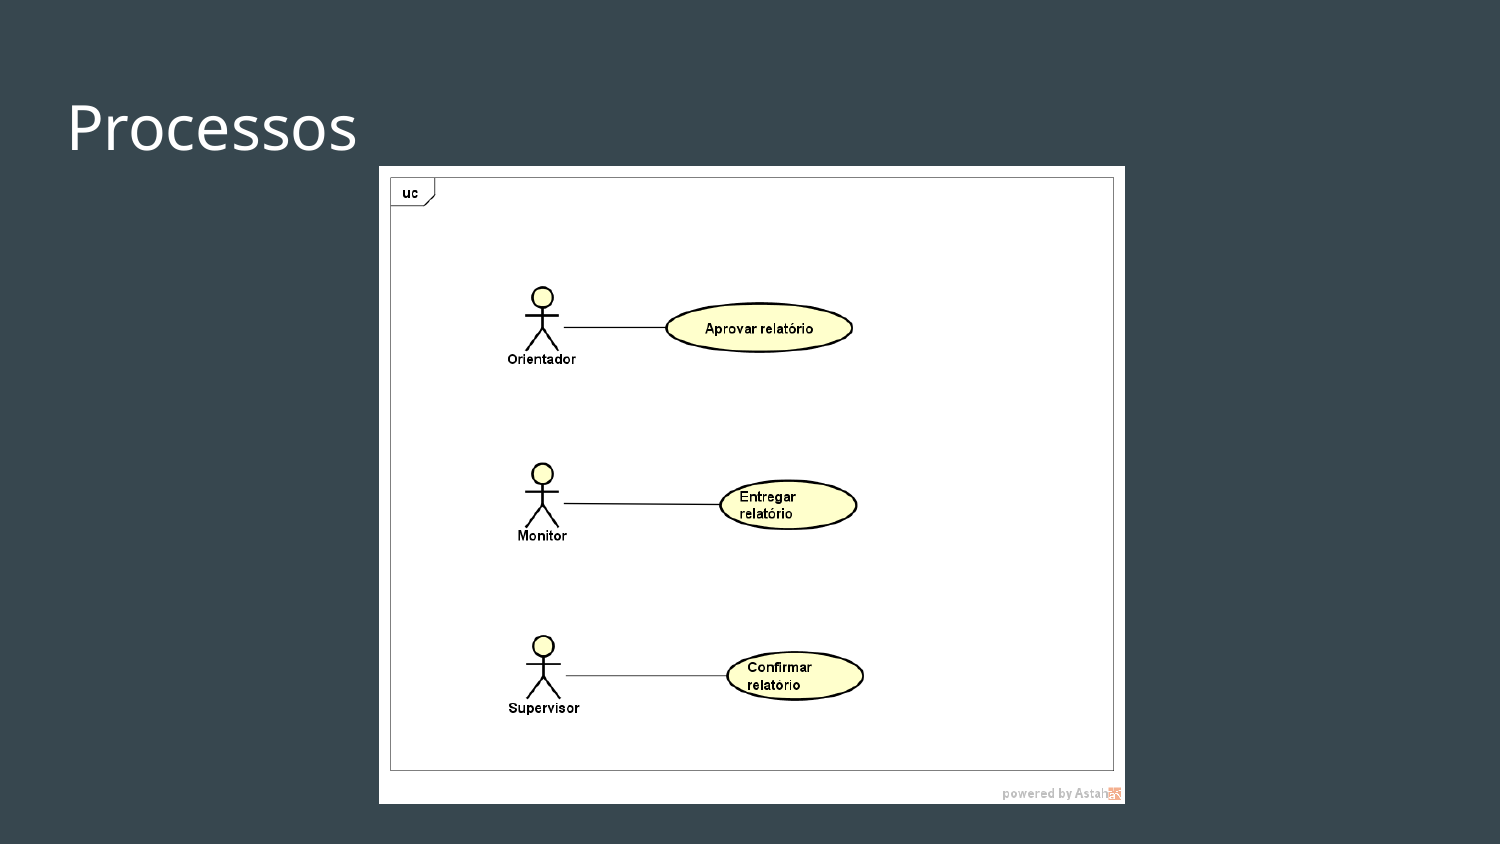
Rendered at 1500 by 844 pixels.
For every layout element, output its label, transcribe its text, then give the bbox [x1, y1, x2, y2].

picture [379, 166, 1125, 804]
title Processos [51, 72, 1449, 167]
